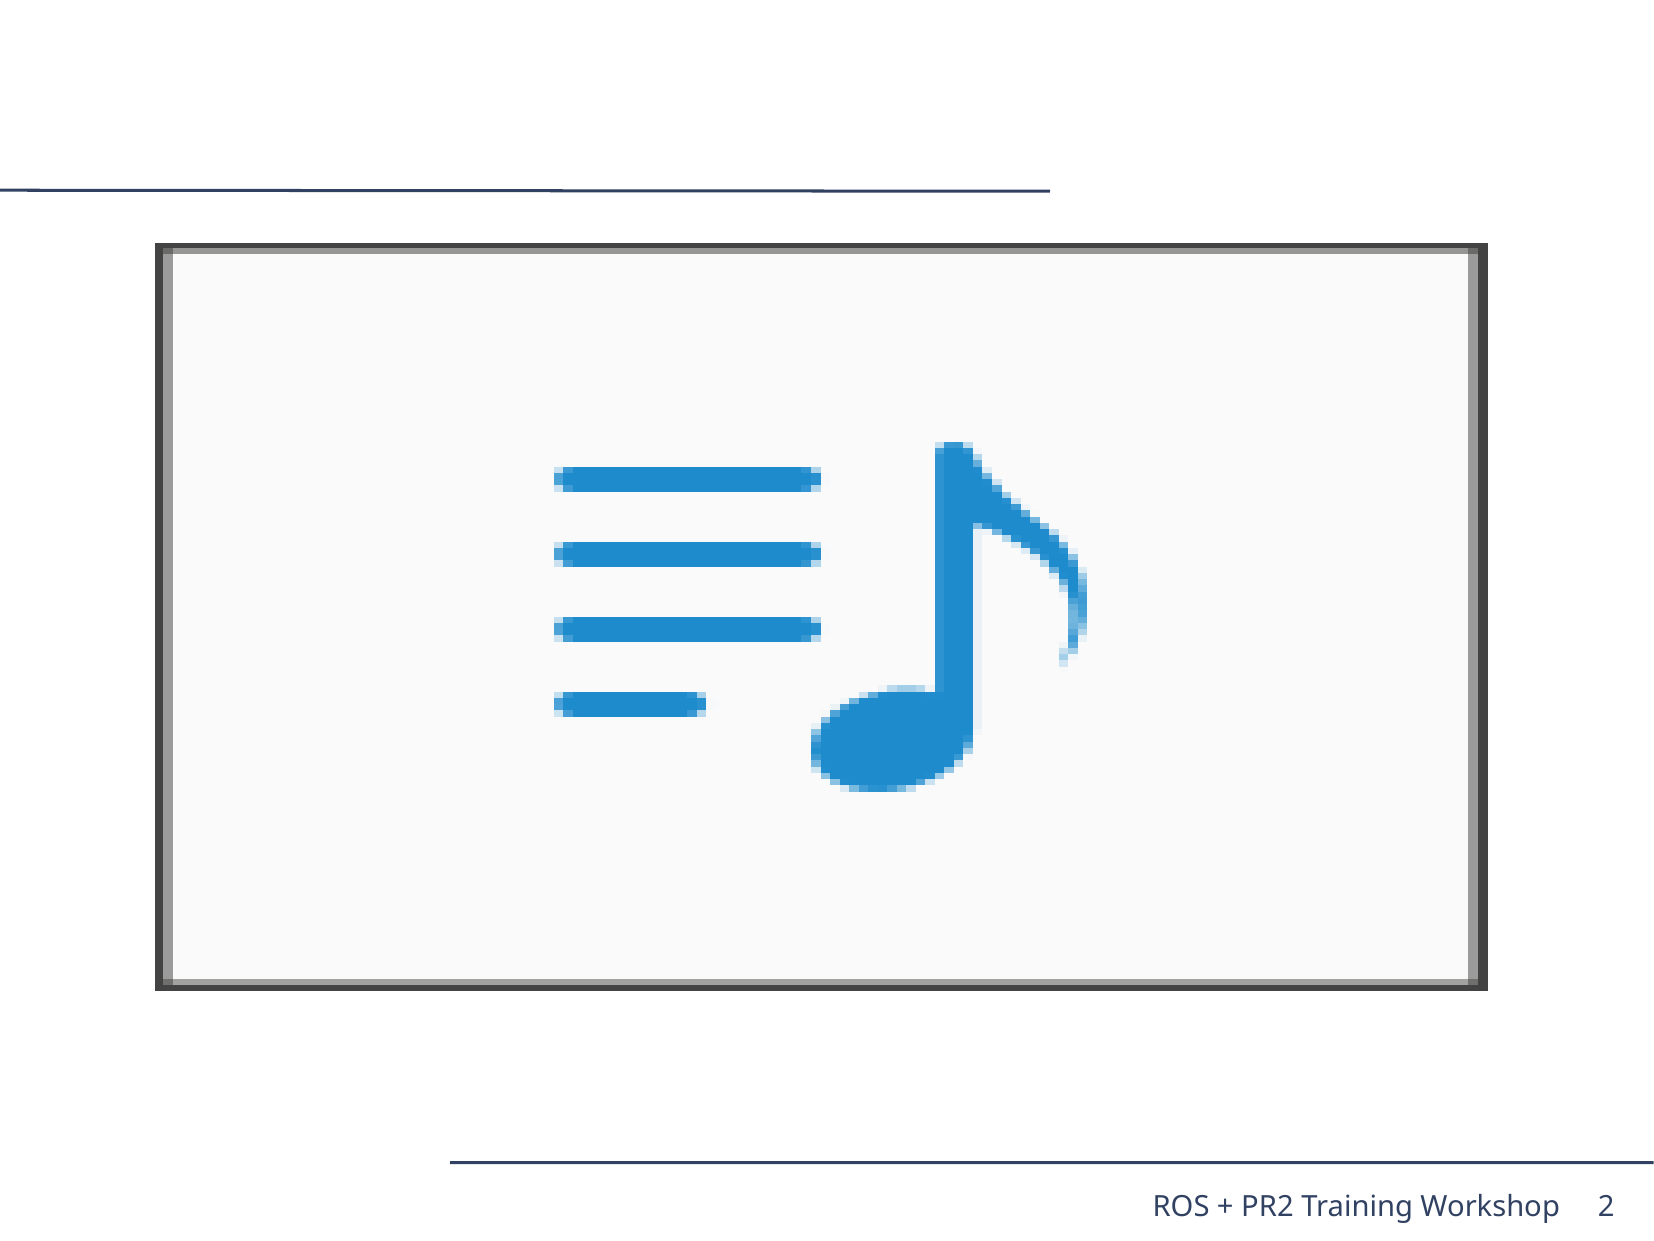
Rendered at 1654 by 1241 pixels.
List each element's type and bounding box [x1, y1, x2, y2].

text_box [154, 242, 1489, 992]
